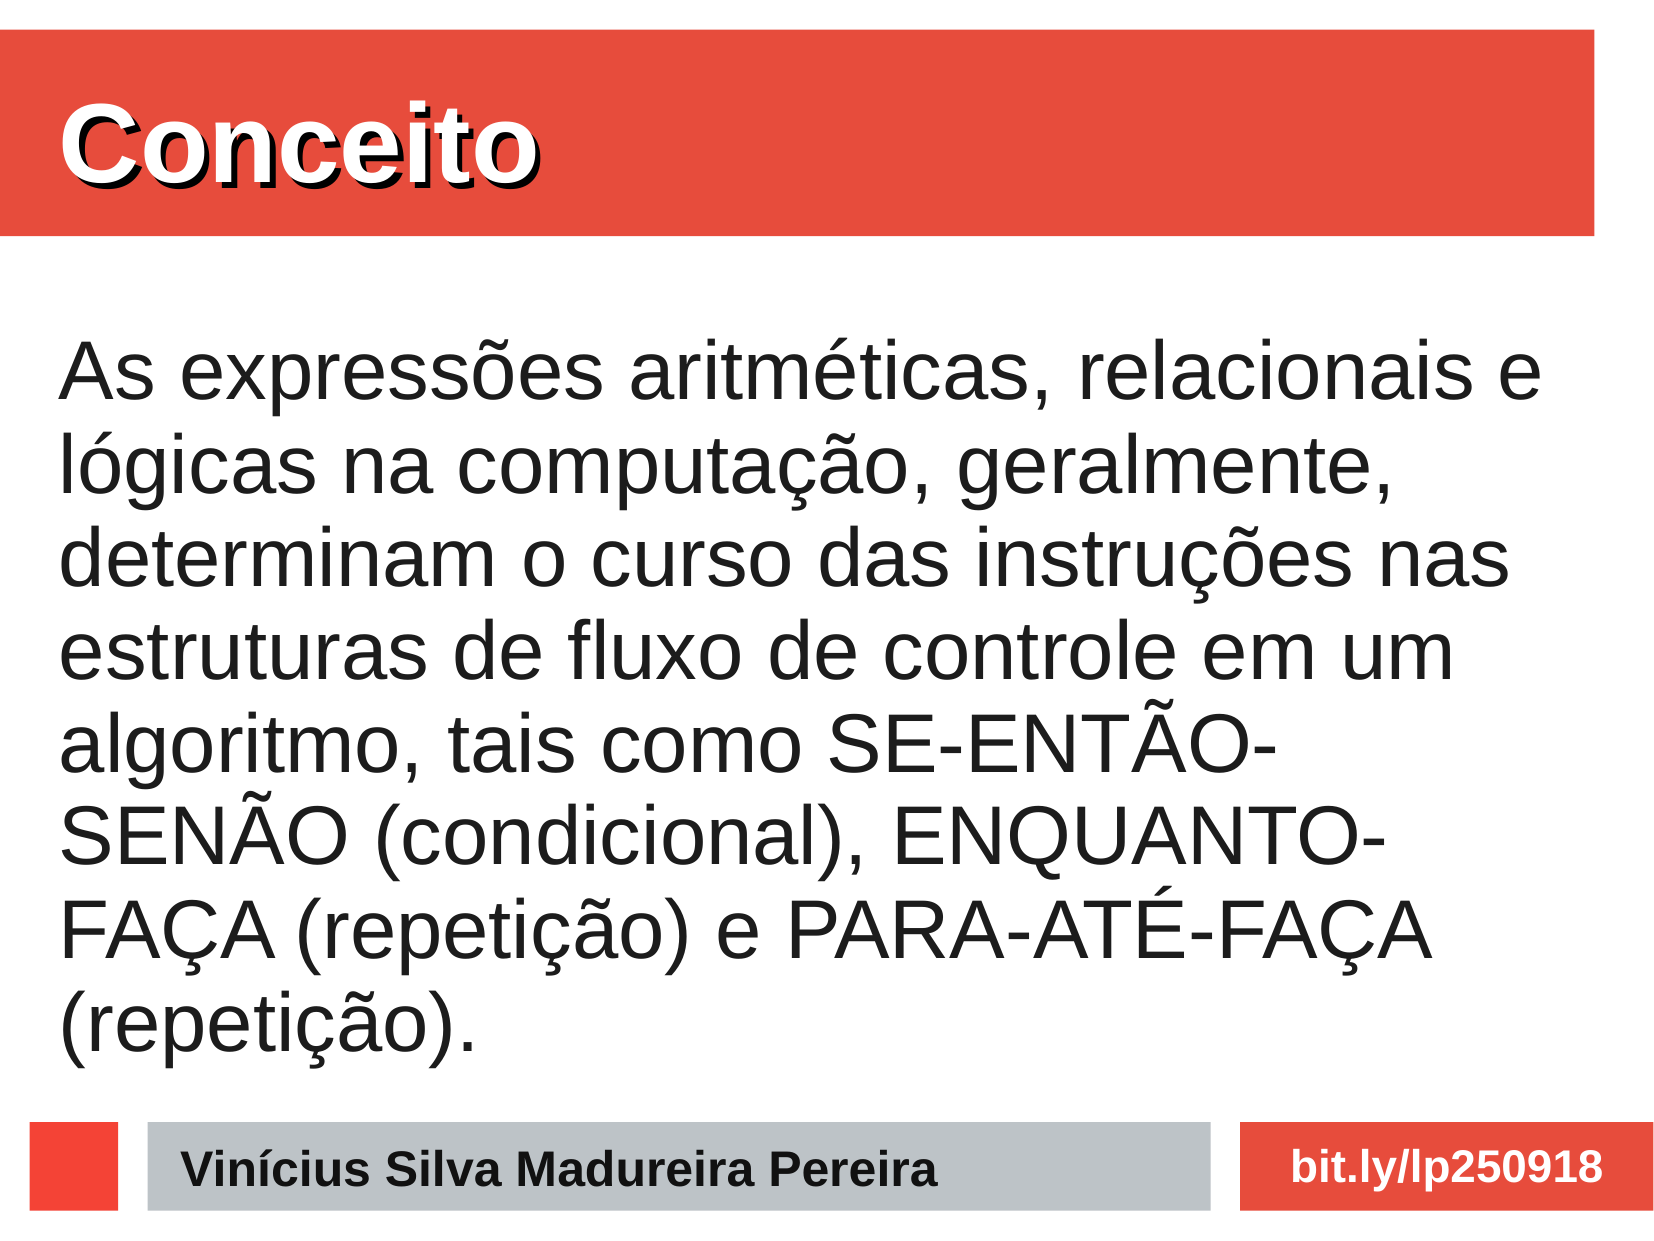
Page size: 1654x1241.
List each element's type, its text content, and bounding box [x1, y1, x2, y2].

list As expressões aritméticas, relacionais e lógicas na computação, geralmente, determinam o curso das instruções nas estruturas de fluxo de controle em um algoritmo, tais como SE-ENTÃO-SENÃO (condicional), ENQUANTO-FAÇA (repetição) e PARA-ATÉ-FAÇA (repetição). [59, 324, 1565, 1093]
text_box Vinícius Silva Madureira Pereira [165, 1133, 1170, 1205]
title Conceito [59, 59, 1595, 207]
text_box bit.ly/lp250918 [1228, 1133, 1654, 1205]
